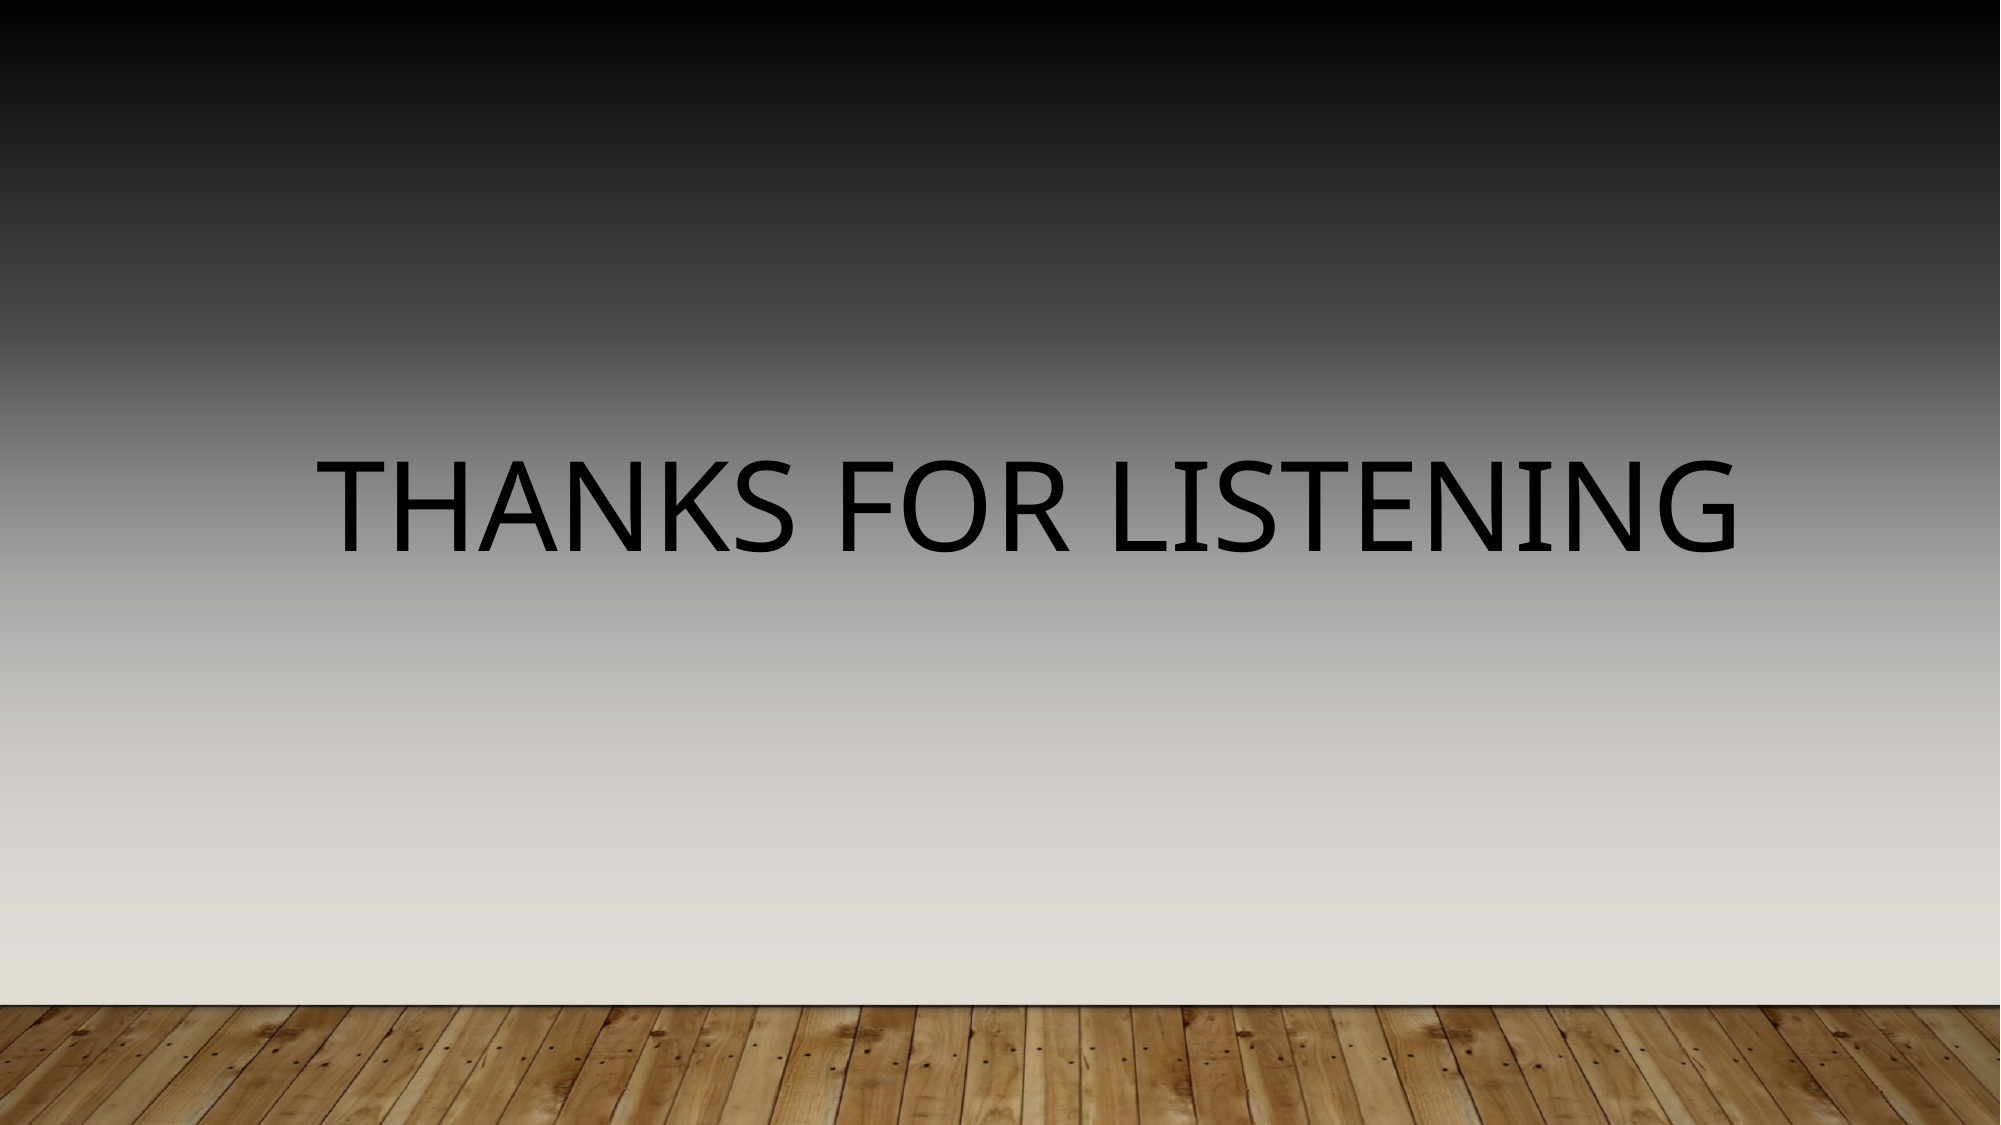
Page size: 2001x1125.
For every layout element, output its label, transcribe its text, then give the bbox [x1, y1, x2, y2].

picture [0, 1005, 2000, 1125]
text_box Thanks for listening [242, 419, 1818, 592]
